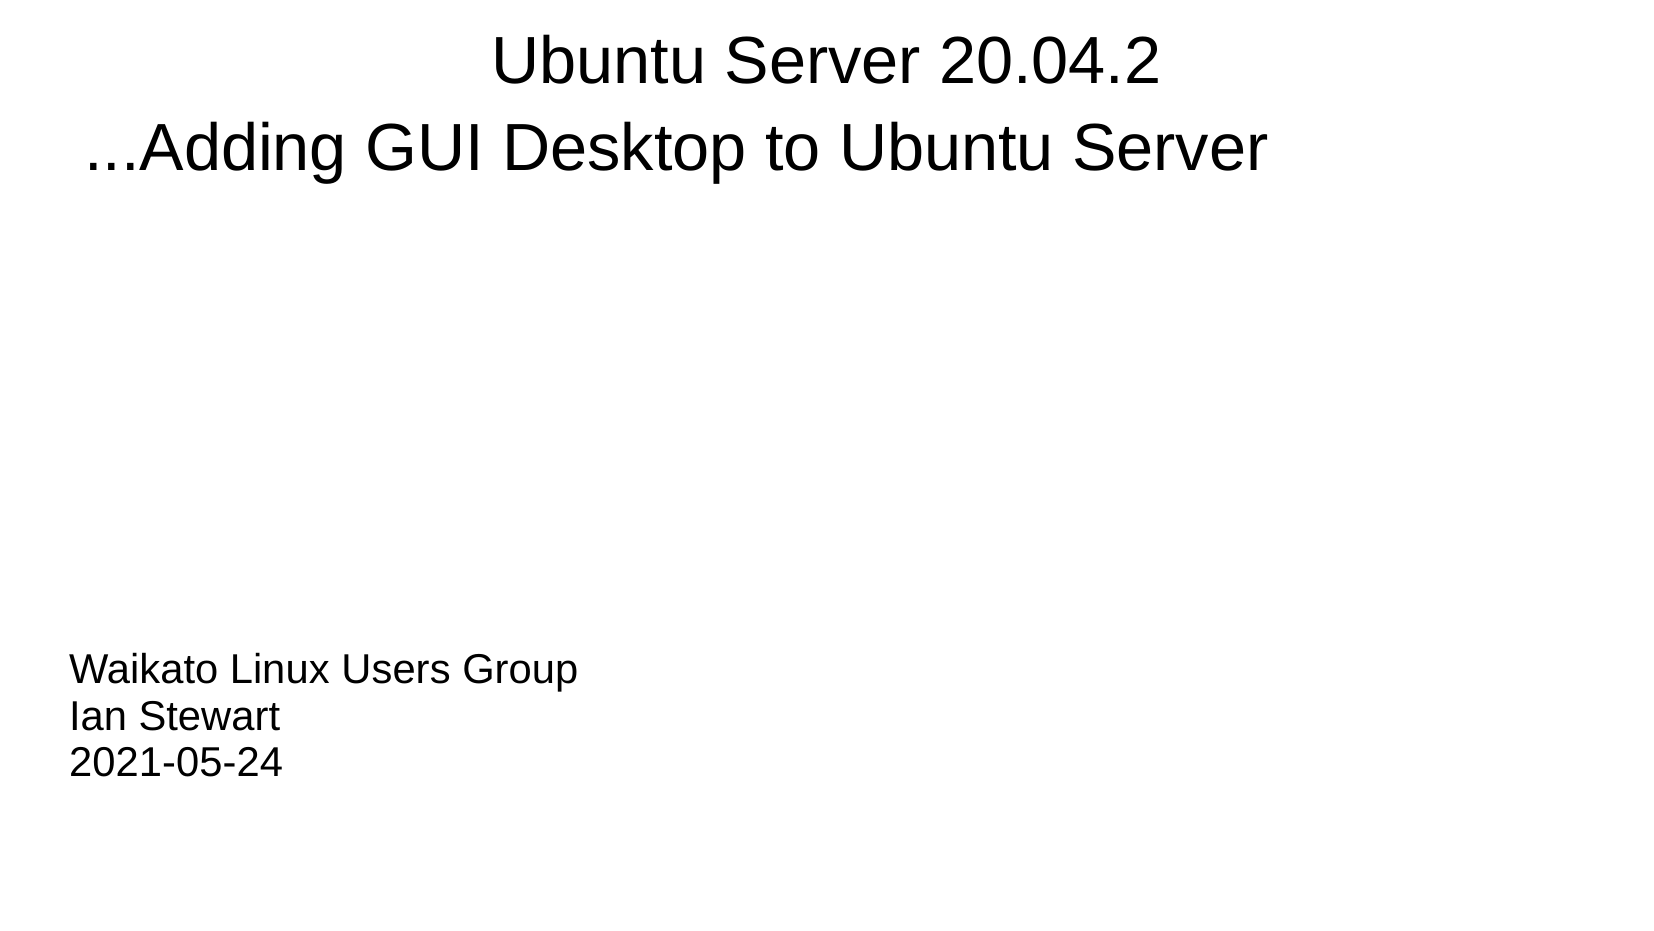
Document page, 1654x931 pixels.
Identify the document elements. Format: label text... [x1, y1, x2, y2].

subtitle ...Adding GUI Desktop to Ubuntu Server [84, 110, 1573, 307]
text_box Waikato Linux Users Group Ian Stewart 2021-05-24 [69, 646, 1558, 892]
title Ubuntu Server 20.04.2 [82, 22, 1571, 98]
